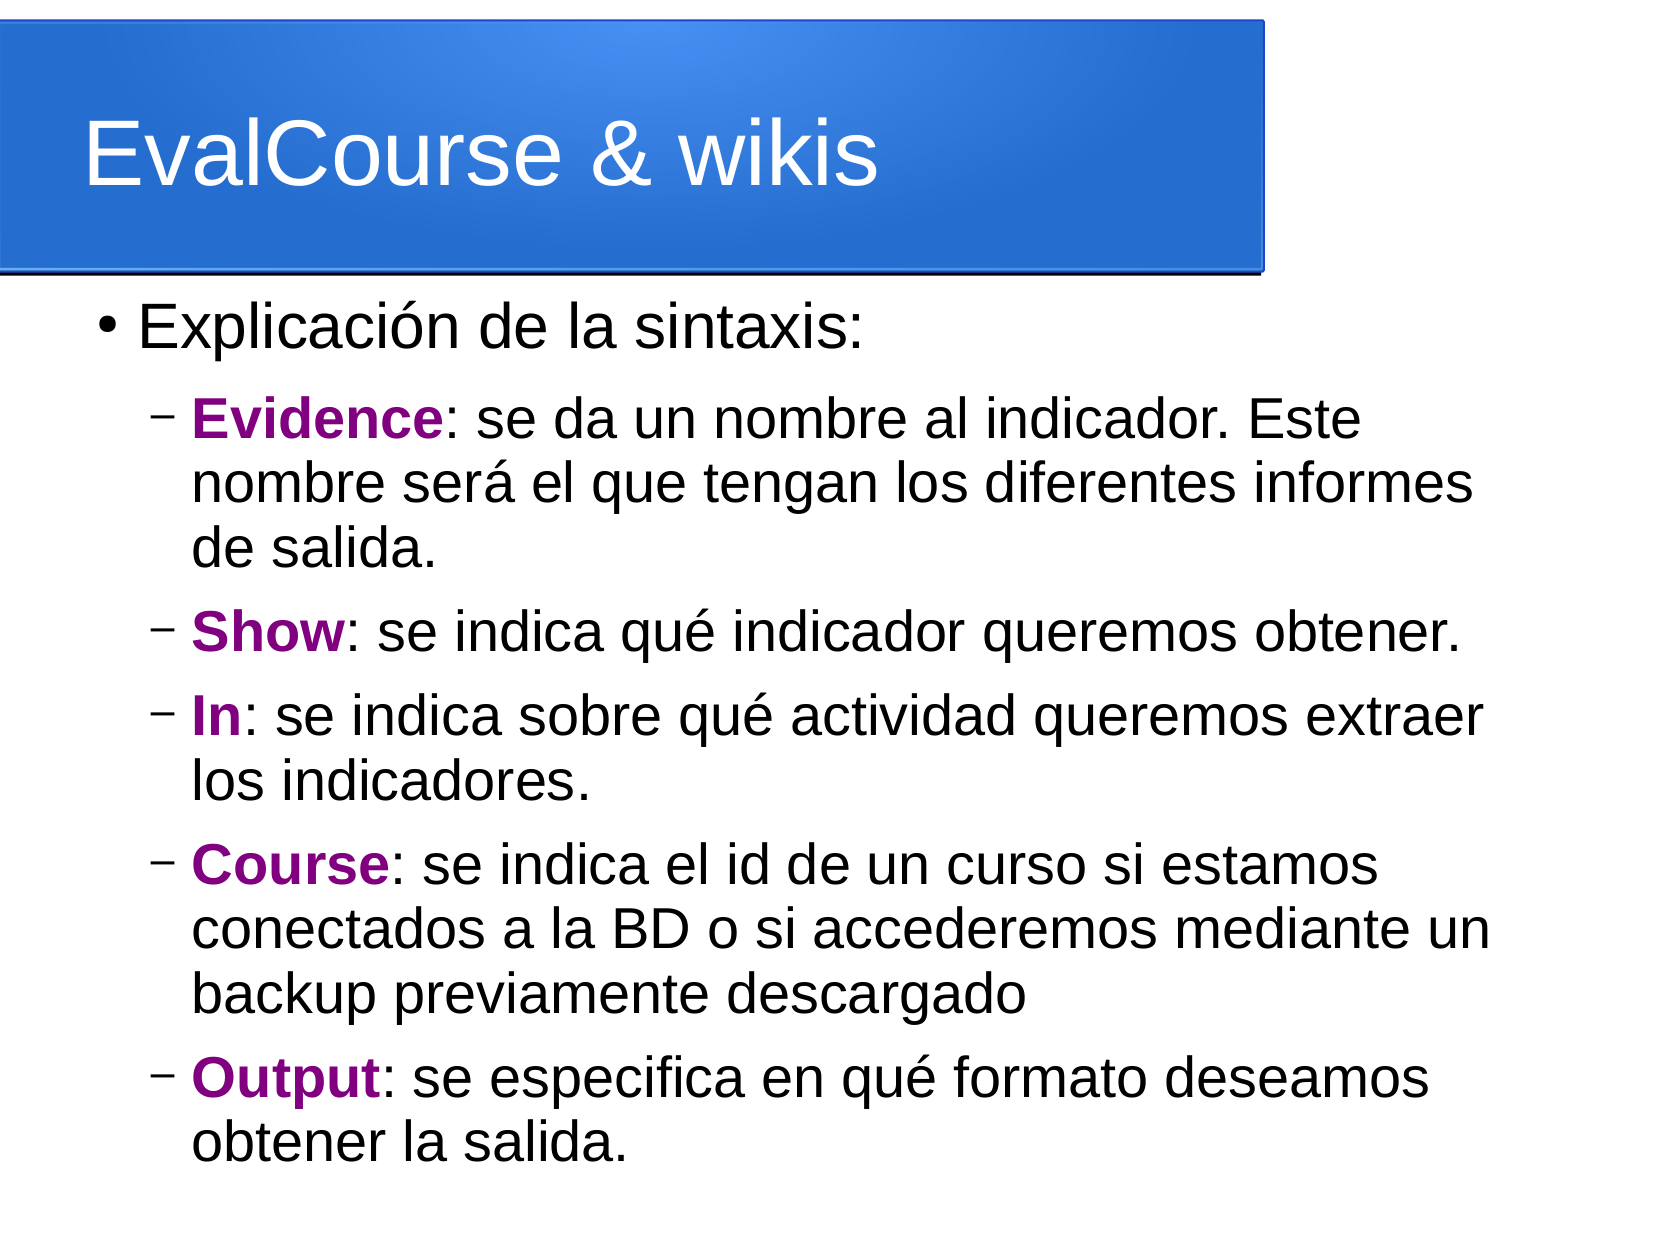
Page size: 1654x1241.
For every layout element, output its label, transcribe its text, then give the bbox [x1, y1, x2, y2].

list Explicación de la sintaxis: Evidence: se da un nombre al indicador. Este nombre será el que tengan los diferentes informes de salida. Show: se indica qué indicador queremos obtener. In: se indica sobre qué actividad queremos extraer los indicadores. Course: se indica el id de un curso si estamos conectados a la BD o si accederemos mediante un backup previamente descargado Output: se especifica en qué formato deseamos obtener la salida. [82, 290, 1538, 1186]
title EvalCourse & wikis [82, 49, 1250, 257]
